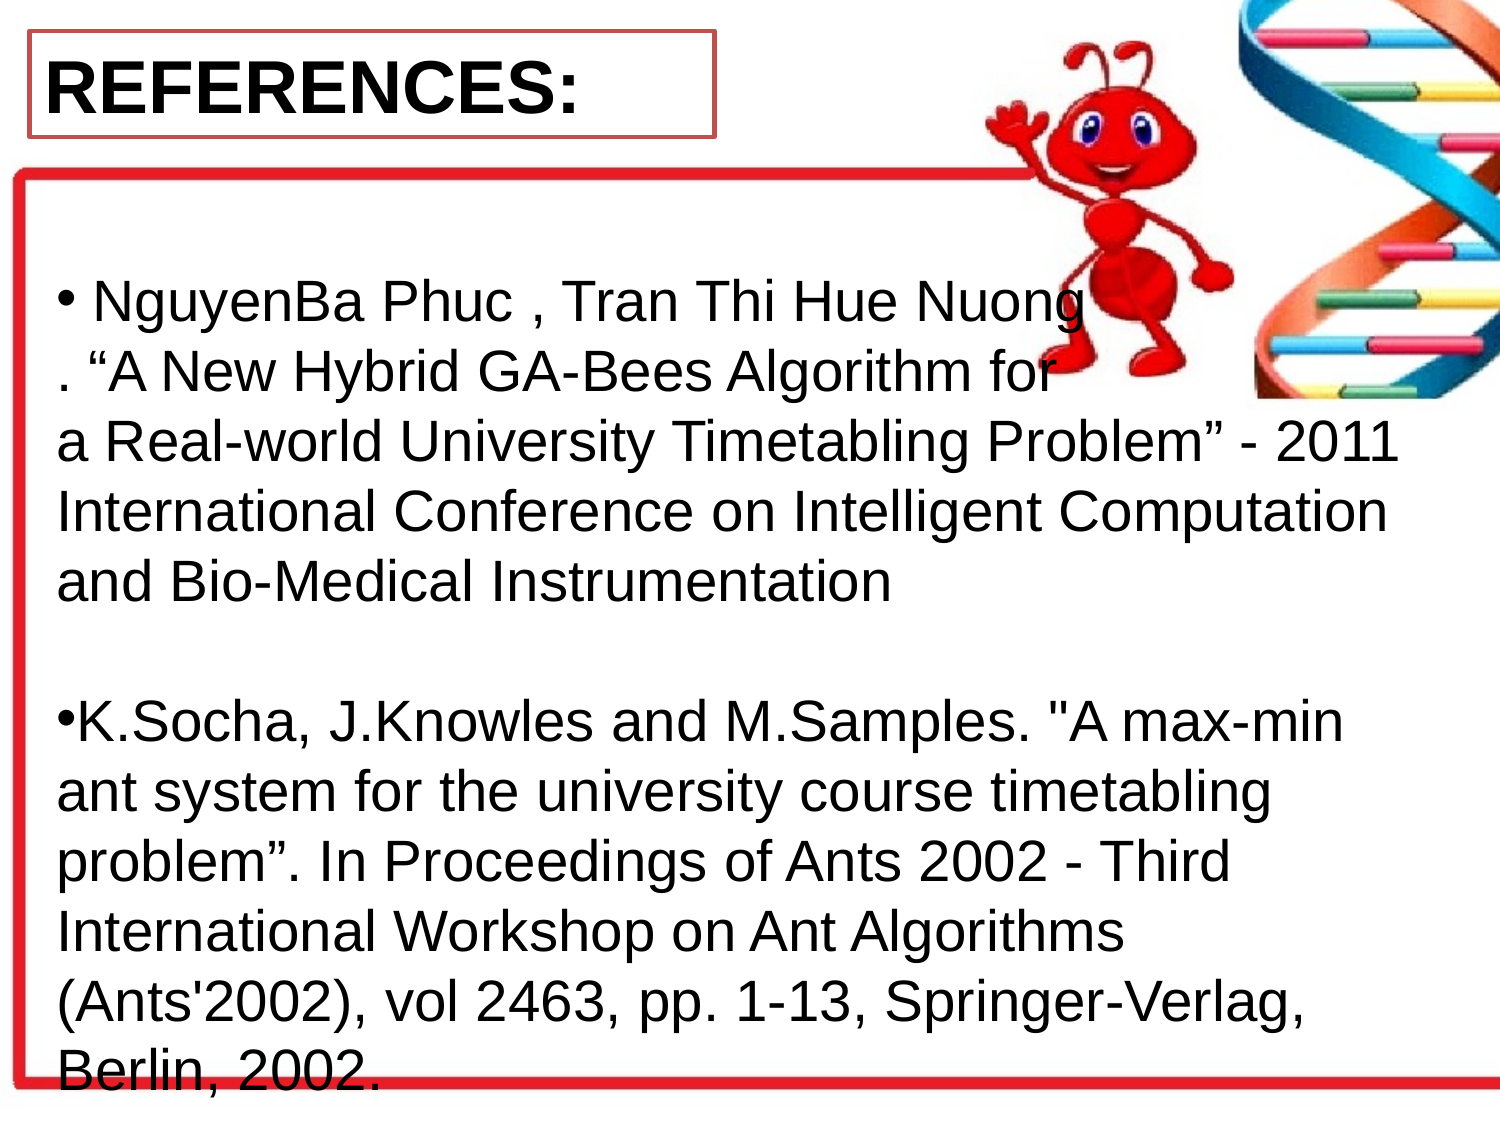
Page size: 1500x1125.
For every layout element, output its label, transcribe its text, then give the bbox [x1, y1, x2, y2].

picture [0, 0, 1500, 1125]
text_box NguyenBa Phuc , Tran Thi Hue Nuong . “A New Hybrid GA-Bees Algorithm for a Real-world University Timetabling Problem” - 2011 International Conference on Intelligent Computation and Bio-Medical Instrumentation K.Socha, J.Knowles and M.Samples. "A max-min ant system for the university course timetabling problem”. In Proceedings of Ants 2002 - Third International Workshop on Ant Algorithms (Ants'2002), vol 2463, pp. 1-13, Springer-Verlag, Berlin, 2002. [41, 255, 1459, 1048]
text_box REFERENCES: [29, 30, 715, 137]
